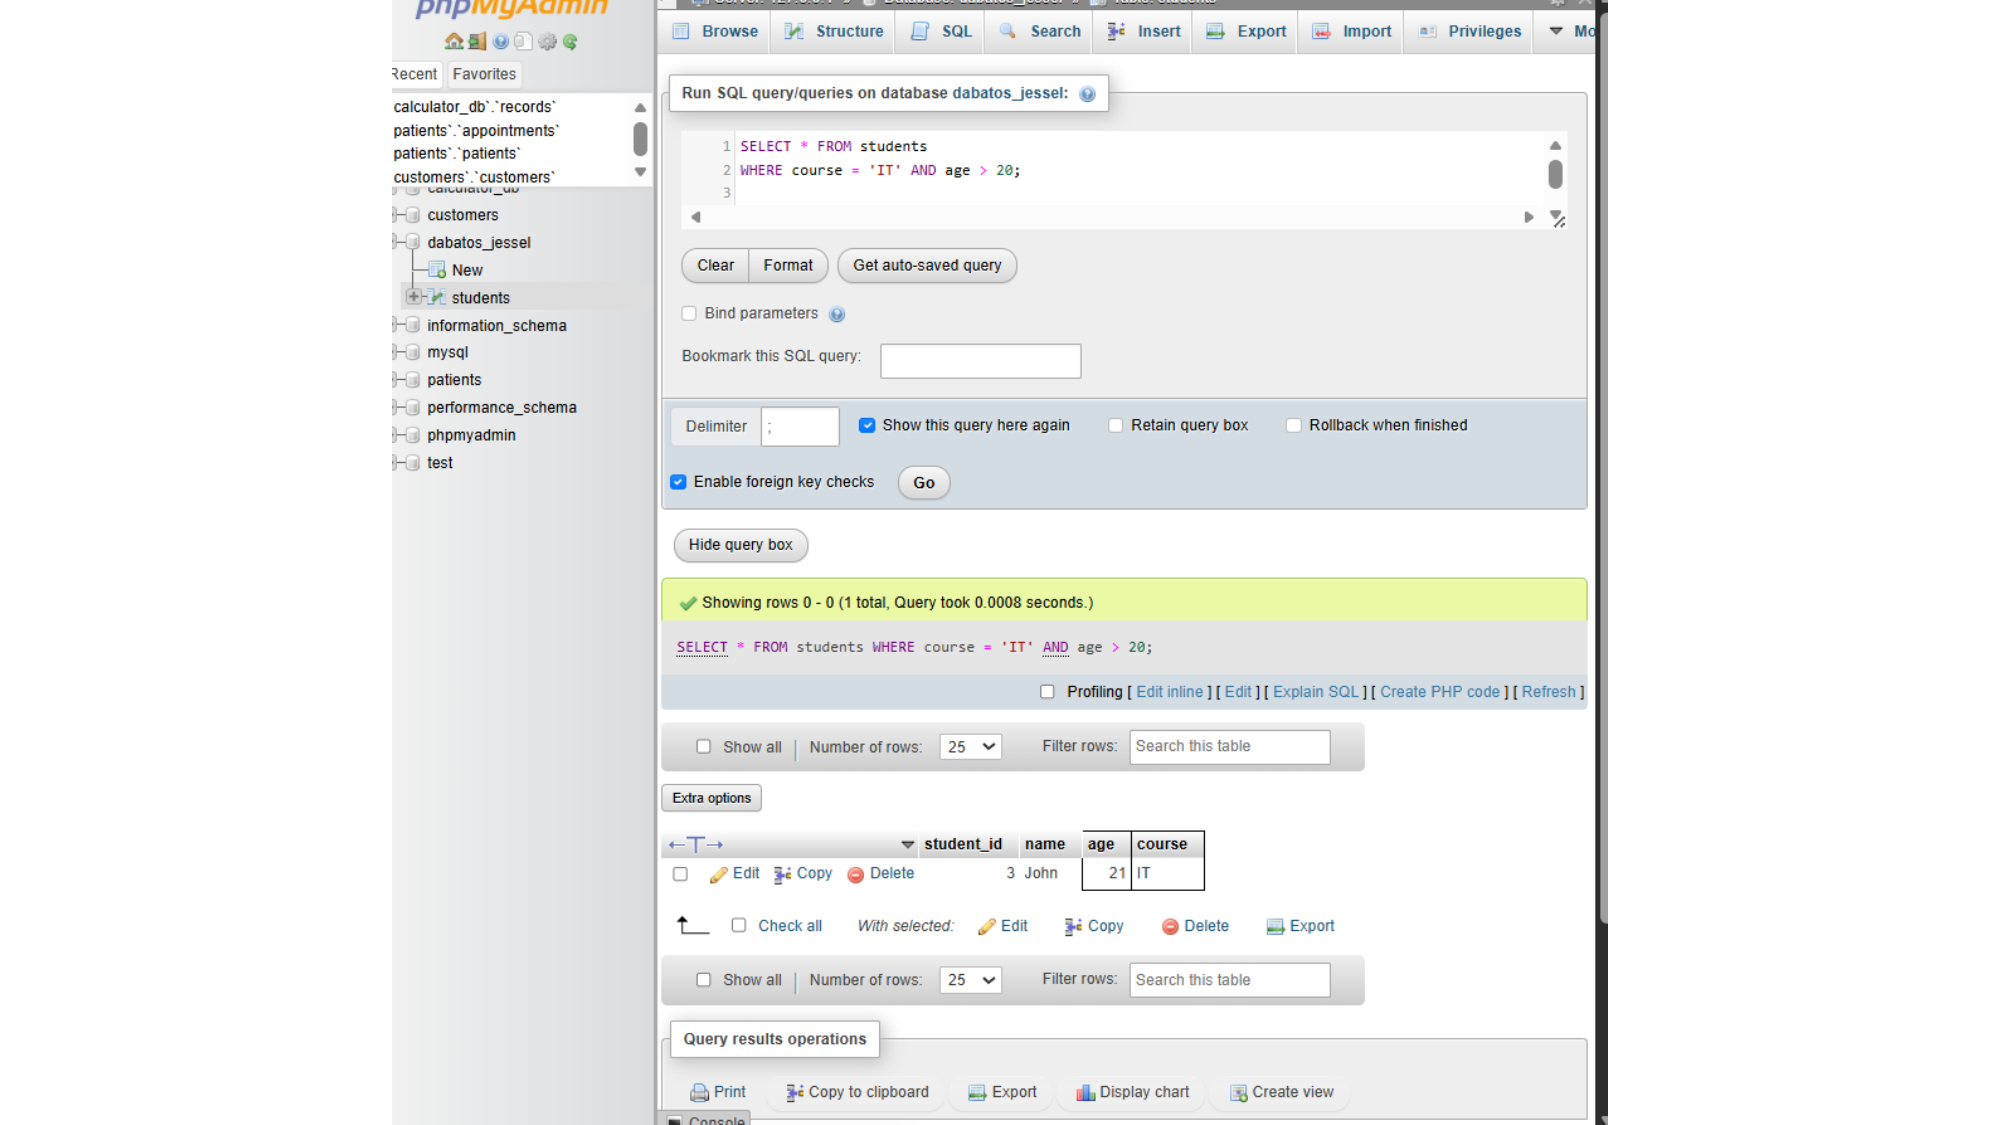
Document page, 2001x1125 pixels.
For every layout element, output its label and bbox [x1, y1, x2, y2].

picture [392, 0, 1608, 1125]
